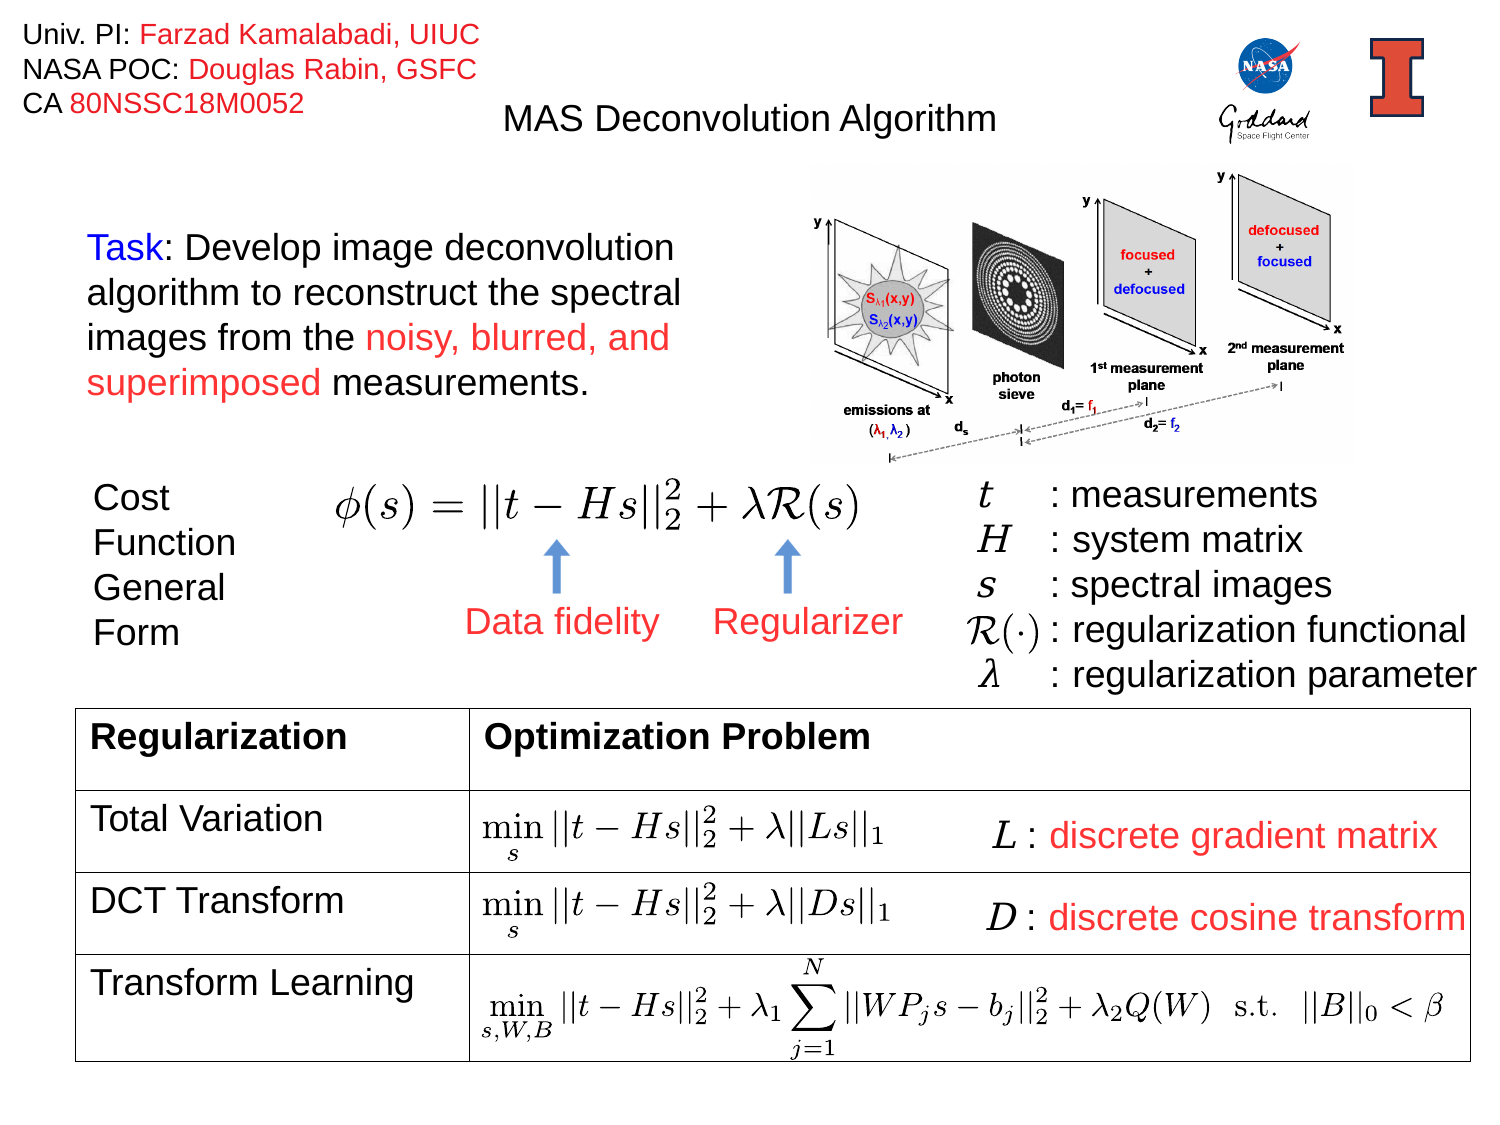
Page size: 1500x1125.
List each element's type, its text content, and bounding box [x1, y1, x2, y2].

picture [1219, 38, 1310, 90]
table_cell Total Variation [76, 791, 469, 872]
table_cell DCT Transform [76, 873, 469, 954]
table_cell Transform Learning [76, 955, 469, 1061]
table_header Optimization Problem [470, 709, 1470, 790]
text_box t : measurements H : system matrix s : spectral images : regularization functional λ : regularization parameter [959, 462, 1500, 729]
text_box D : discrete cosine transform [969, 885, 1498, 954]
text_box Task: Develop image deconvolution algorithm to reconstruct the spectral images from the noisy, blurred, and superimposed measurements. [71, 215, 807, 411]
text_box Data fidelity [449, 589, 676, 689]
picture [772, 537, 803, 589]
text_box [481, 805, 886, 861]
text_box [1003, 613, 1014, 654]
text_box [333, 478, 862, 530]
text_box MAS Deconvolution Algorithm [45, 90, 1456, 147]
picture [541, 537, 572, 589]
table_cell [470, 955, 1470, 1061]
text_box [967, 616, 1000, 645]
text_box [1028, 613, 1039, 654]
text_box [480, 958, 1445, 1060]
table_header Regularization [76, 709, 469, 790]
picture [1370, 38, 1424, 90]
text_box Regularizer [697, 589, 923, 647]
text_box Univ. PI: Farzad Kamalabadi, UIUC NASA POC: Douglas Rabin, GSFC CA 80NSSC18M0052 [7, 7, 612, 135]
text_box L : discrete gradient matrix [975, 803, 1500, 871]
text_box Cost Function General Form [78, 465, 259, 564]
picture [810, 164, 1354, 465]
text_box [481, 882, 892, 938]
table_cell [470, 873, 1470, 954]
table_cell [470, 791, 1470, 872]
